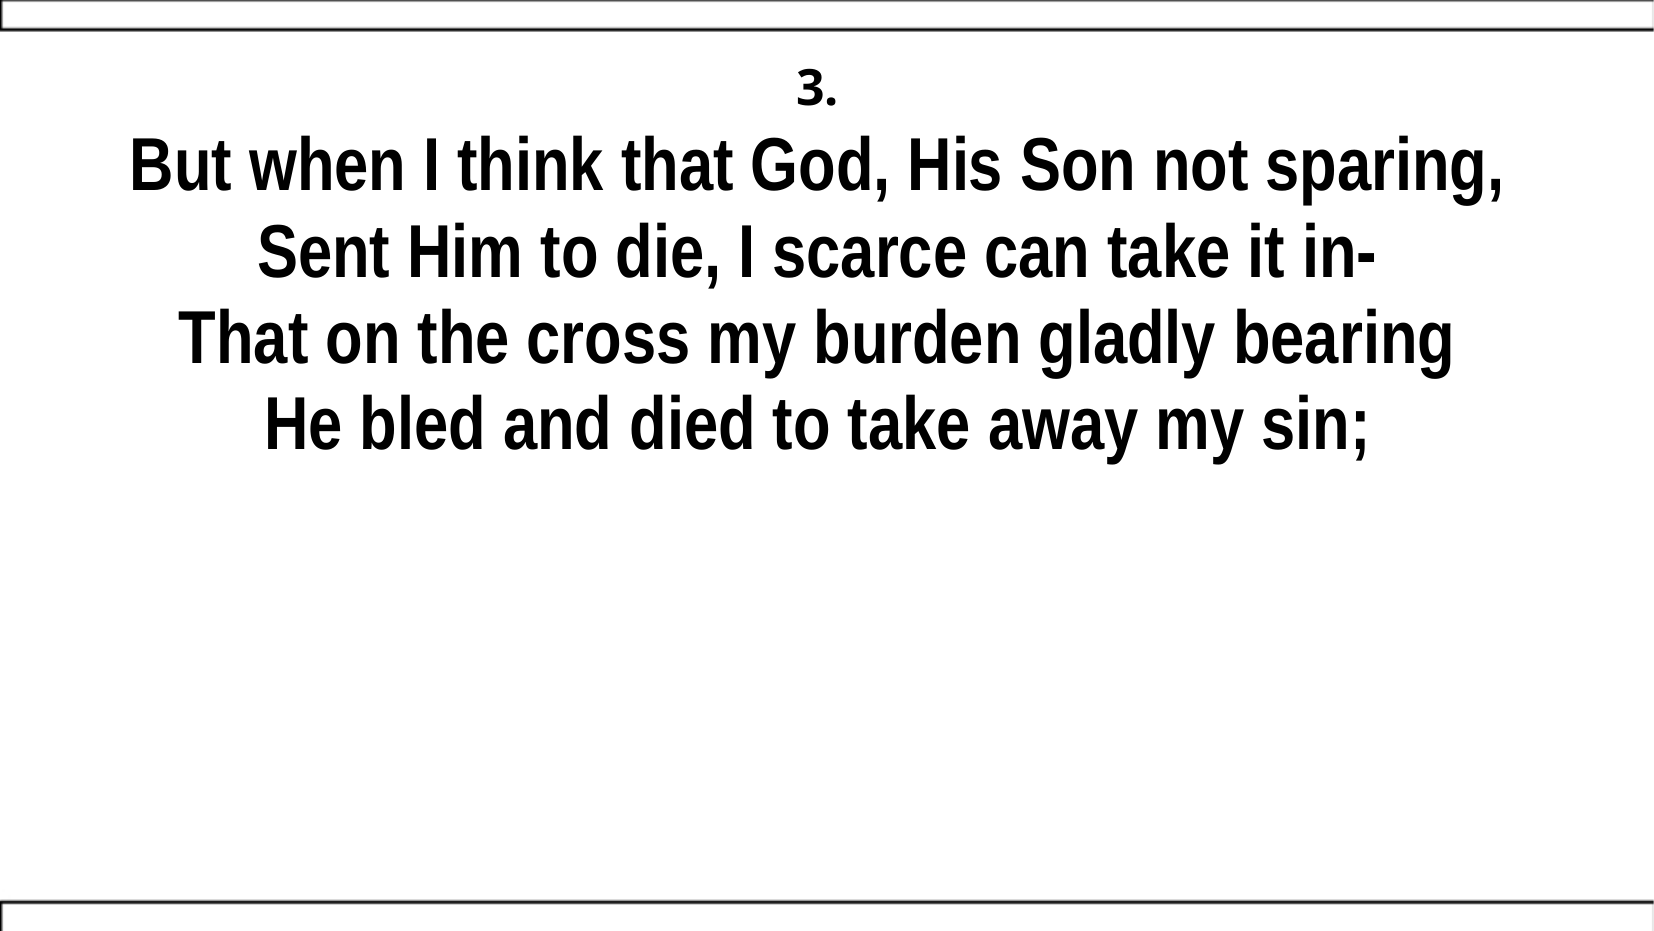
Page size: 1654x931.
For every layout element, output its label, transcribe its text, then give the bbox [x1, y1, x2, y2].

text_box 3. But when I think that God, His Son not sparing, Sent Him to die, I scarce can take it in- That on the cross my burden gladly bearing He bled and died to take away my sin; [45, 45, 1591, 482]
picture [0, 0, 1654, 931]
